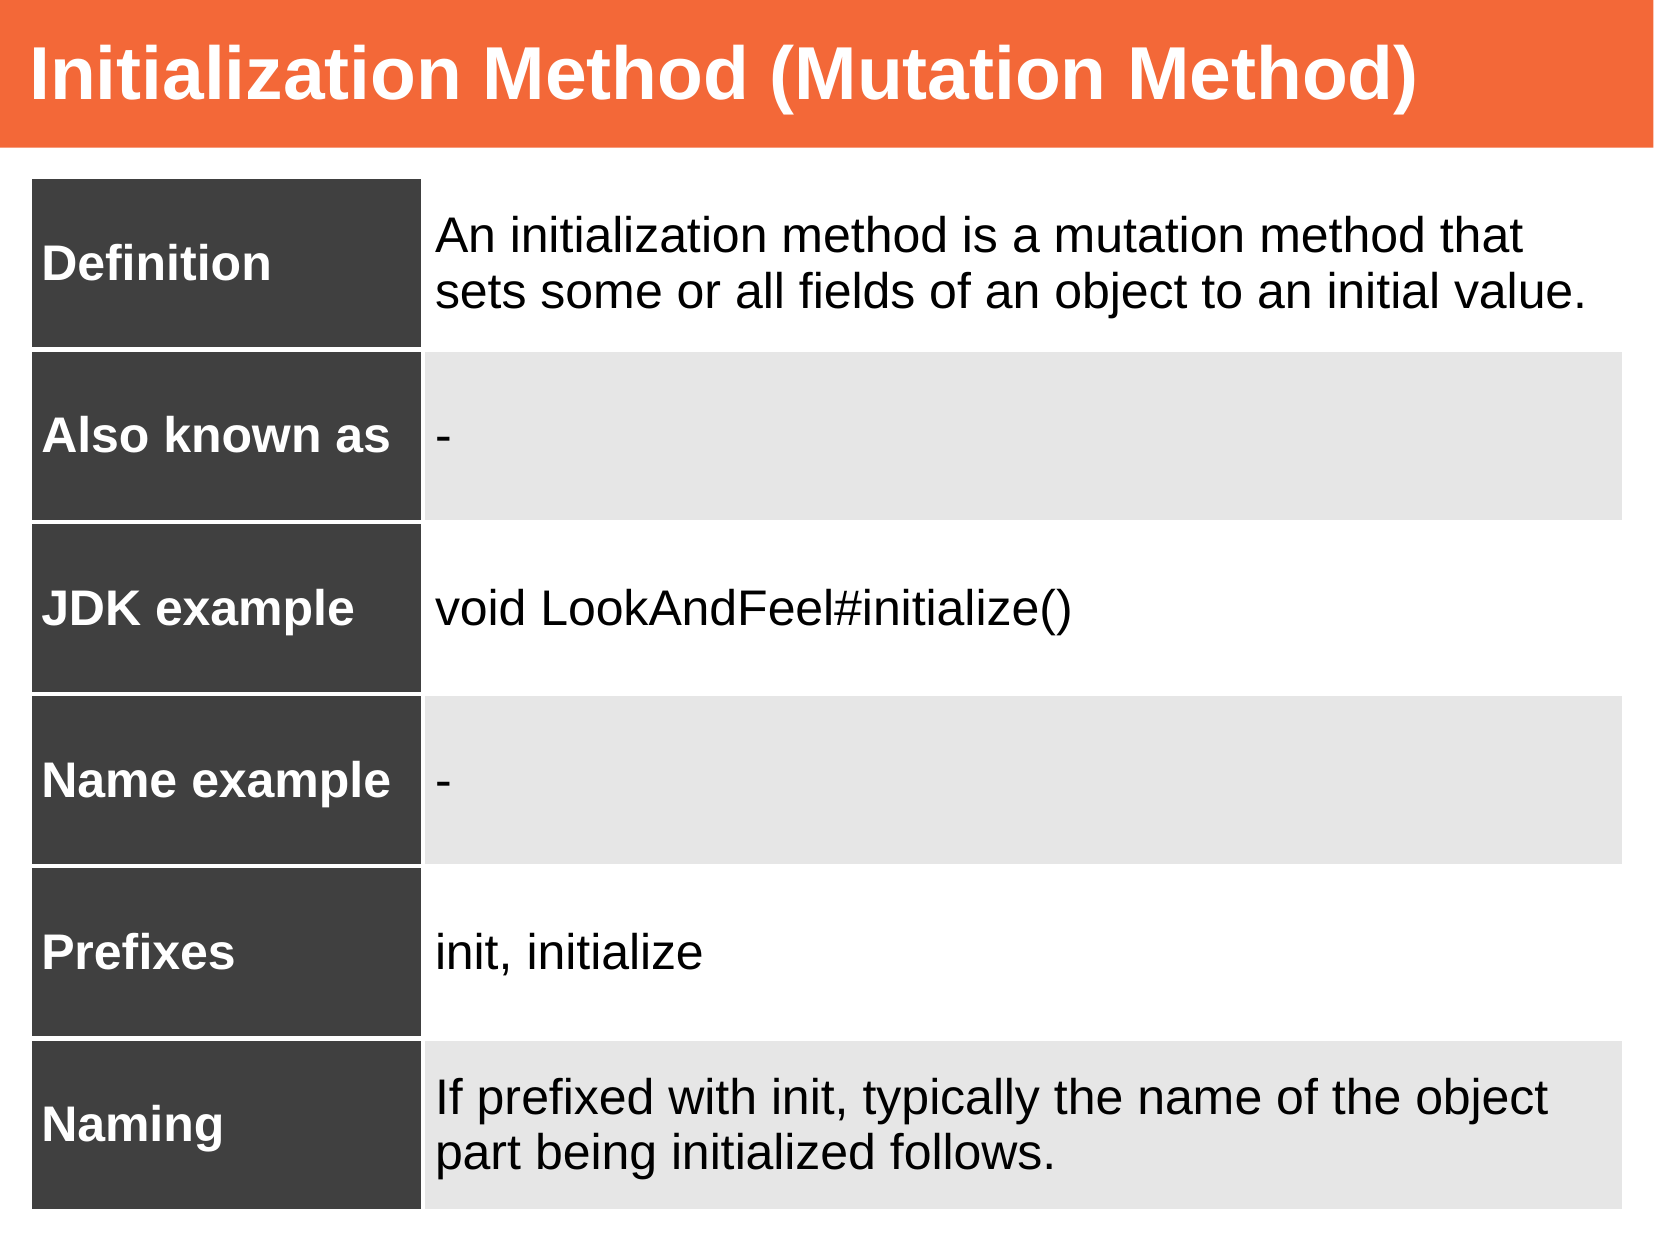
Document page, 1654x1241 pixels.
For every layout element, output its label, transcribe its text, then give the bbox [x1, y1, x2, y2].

table_header An initialization method is a mutation method that sets some or all fields of an object to an initial value. [425, 179, 1622, 347]
table_cell JDK example [32, 524, 421, 692]
table_cell Also known as [32, 352, 421, 520]
table_cell init, initialize [425, 868, 1622, 1036]
table_cell Naming [32, 1041, 421, 1209]
table_cell If prefixed with init, typically the name of the object part being initialized follows. [425, 1041, 1622, 1209]
table_cell Prefixes [32, 868, 421, 1036]
table_header Definition [32, 179, 421, 347]
title Initialization Method (Mutation Method) [0, 0, 1654, 148]
table_cell void LookAndFeel#initialize() [425, 524, 1622, 692]
table_cell Name example [32, 696, 421, 864]
table_cell - [425, 352, 1622, 520]
table_cell - [425, 696, 1622, 864]
